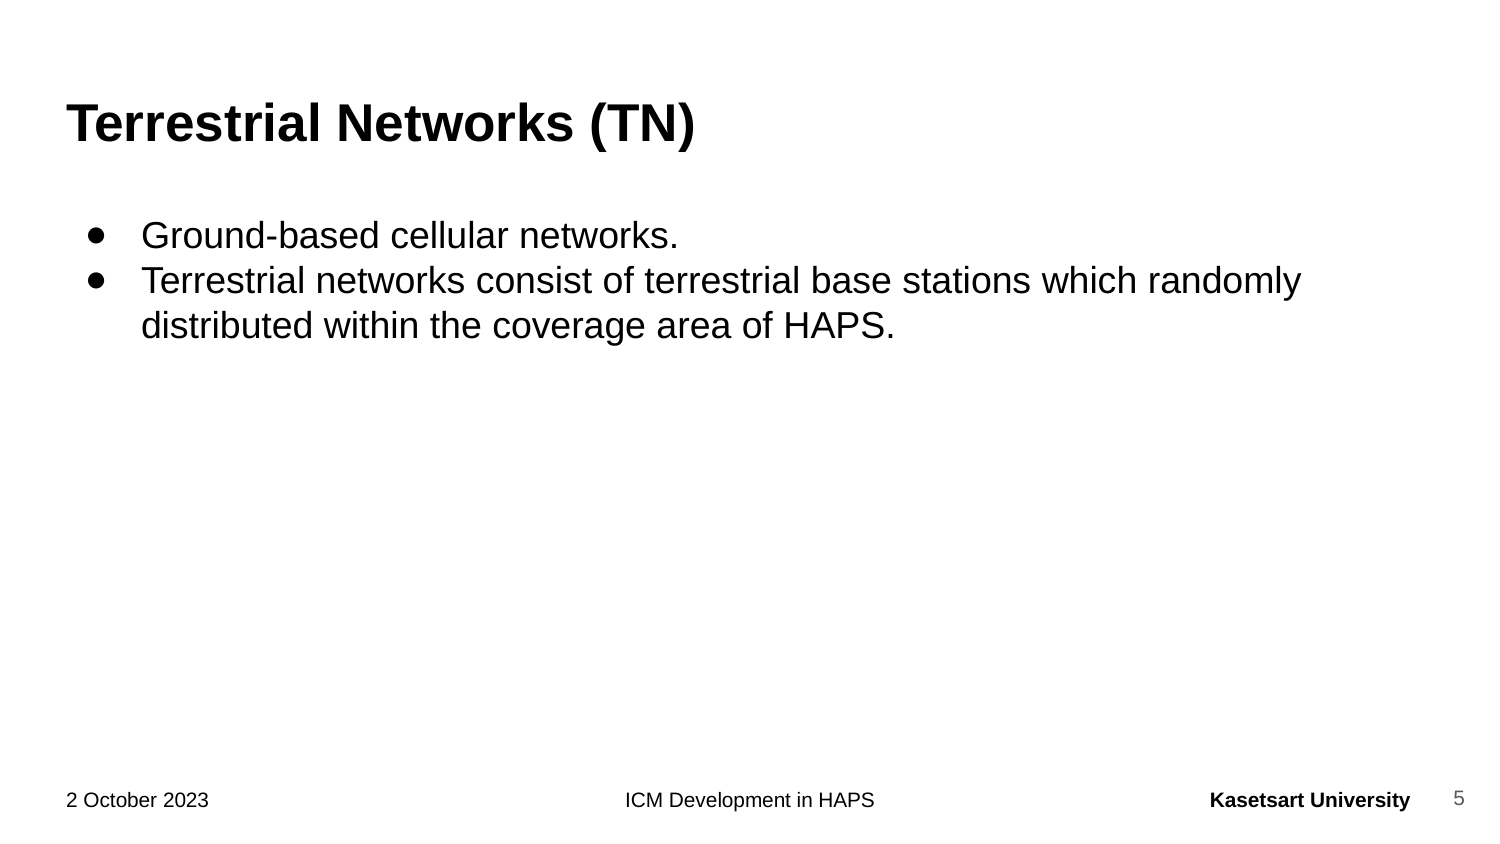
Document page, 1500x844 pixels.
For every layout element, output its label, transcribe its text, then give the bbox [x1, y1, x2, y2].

list Ground-based cellular networks. Terrestrial networks consist of terrestrial base stations which randomly distributed within the coverage area of HAPS. [51, 189, 1449, 671]
slide_number <number> [1389, 764, 1480, 830]
title Terrestrial Networks (TN) [51, 72, 1449, 167]
